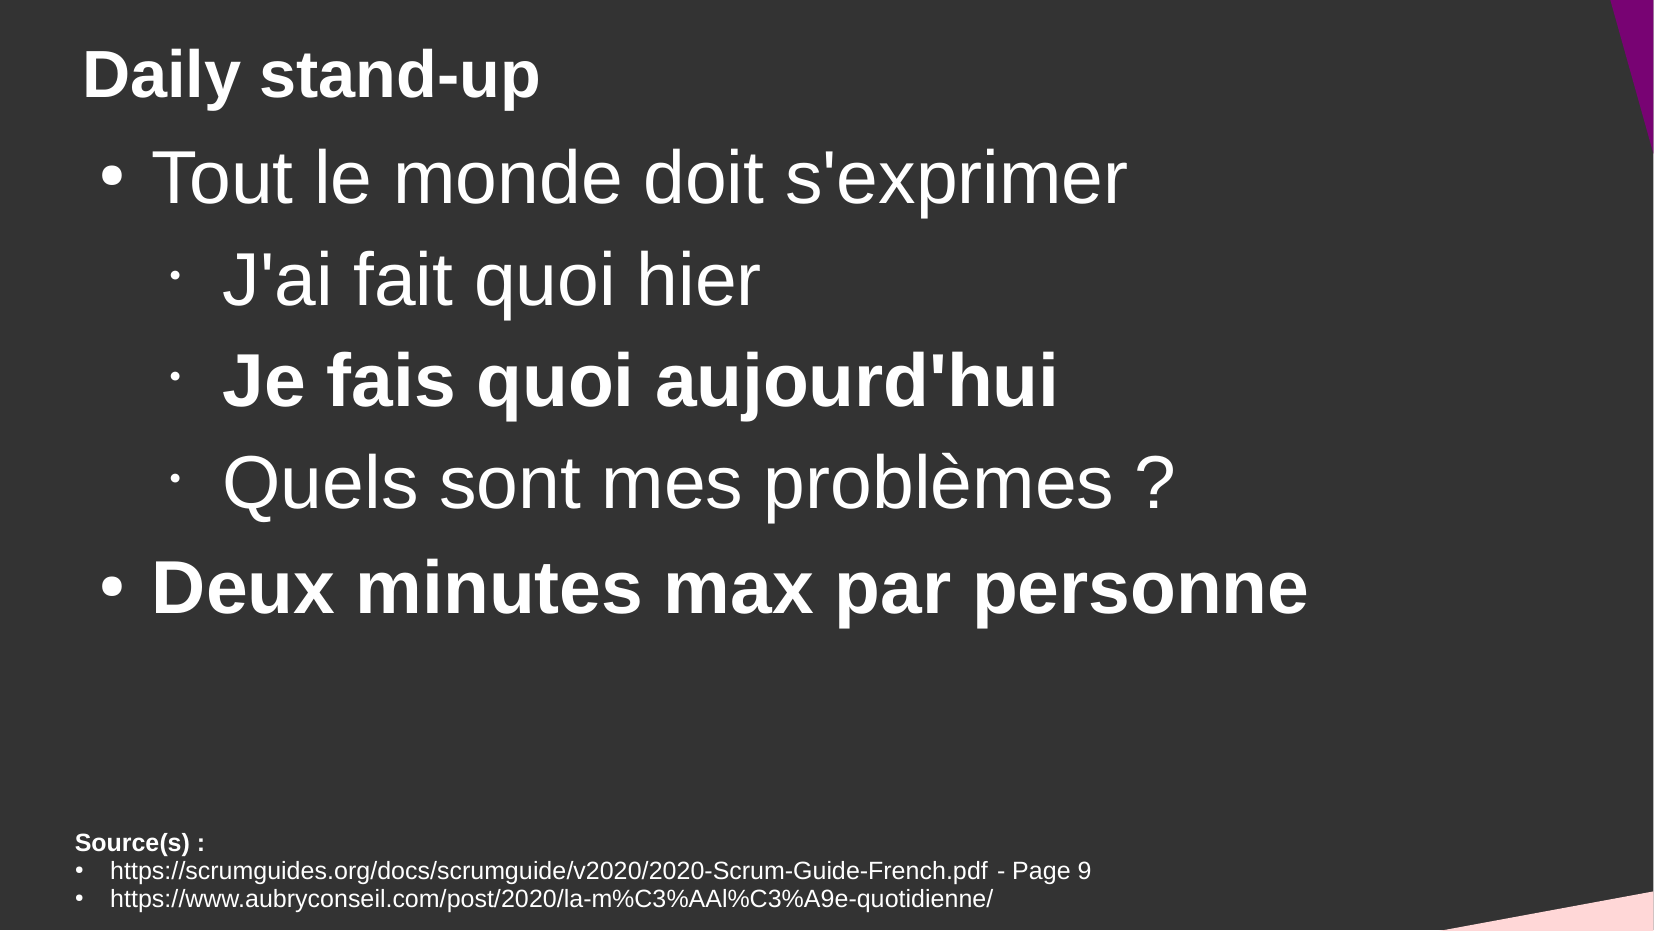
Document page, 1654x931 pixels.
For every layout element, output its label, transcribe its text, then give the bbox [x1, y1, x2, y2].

title Daily stand-up [82, 37, 1571, 122]
list Tout le monde doit s'exprimer J'ai fait quoi hier Je fais quoi aujourd'hui Quels sont mes problèmes ? Deux minutes max par personne [80, 135, 1620, 756]
text_box Source(s) : https://scrumguides.org/docs/scrumguide/v2020/2020-Scrum-Guide-French.pdf - Page 9 https://www.aubryconseil.com/post/2020/la-m%C3%AAl%C3%A9e-quotidienne/ [60, 821, 1546, 921]
text_box [1438, 891, 1654, 931]
text_box [1610, 0, 1654, 156]
